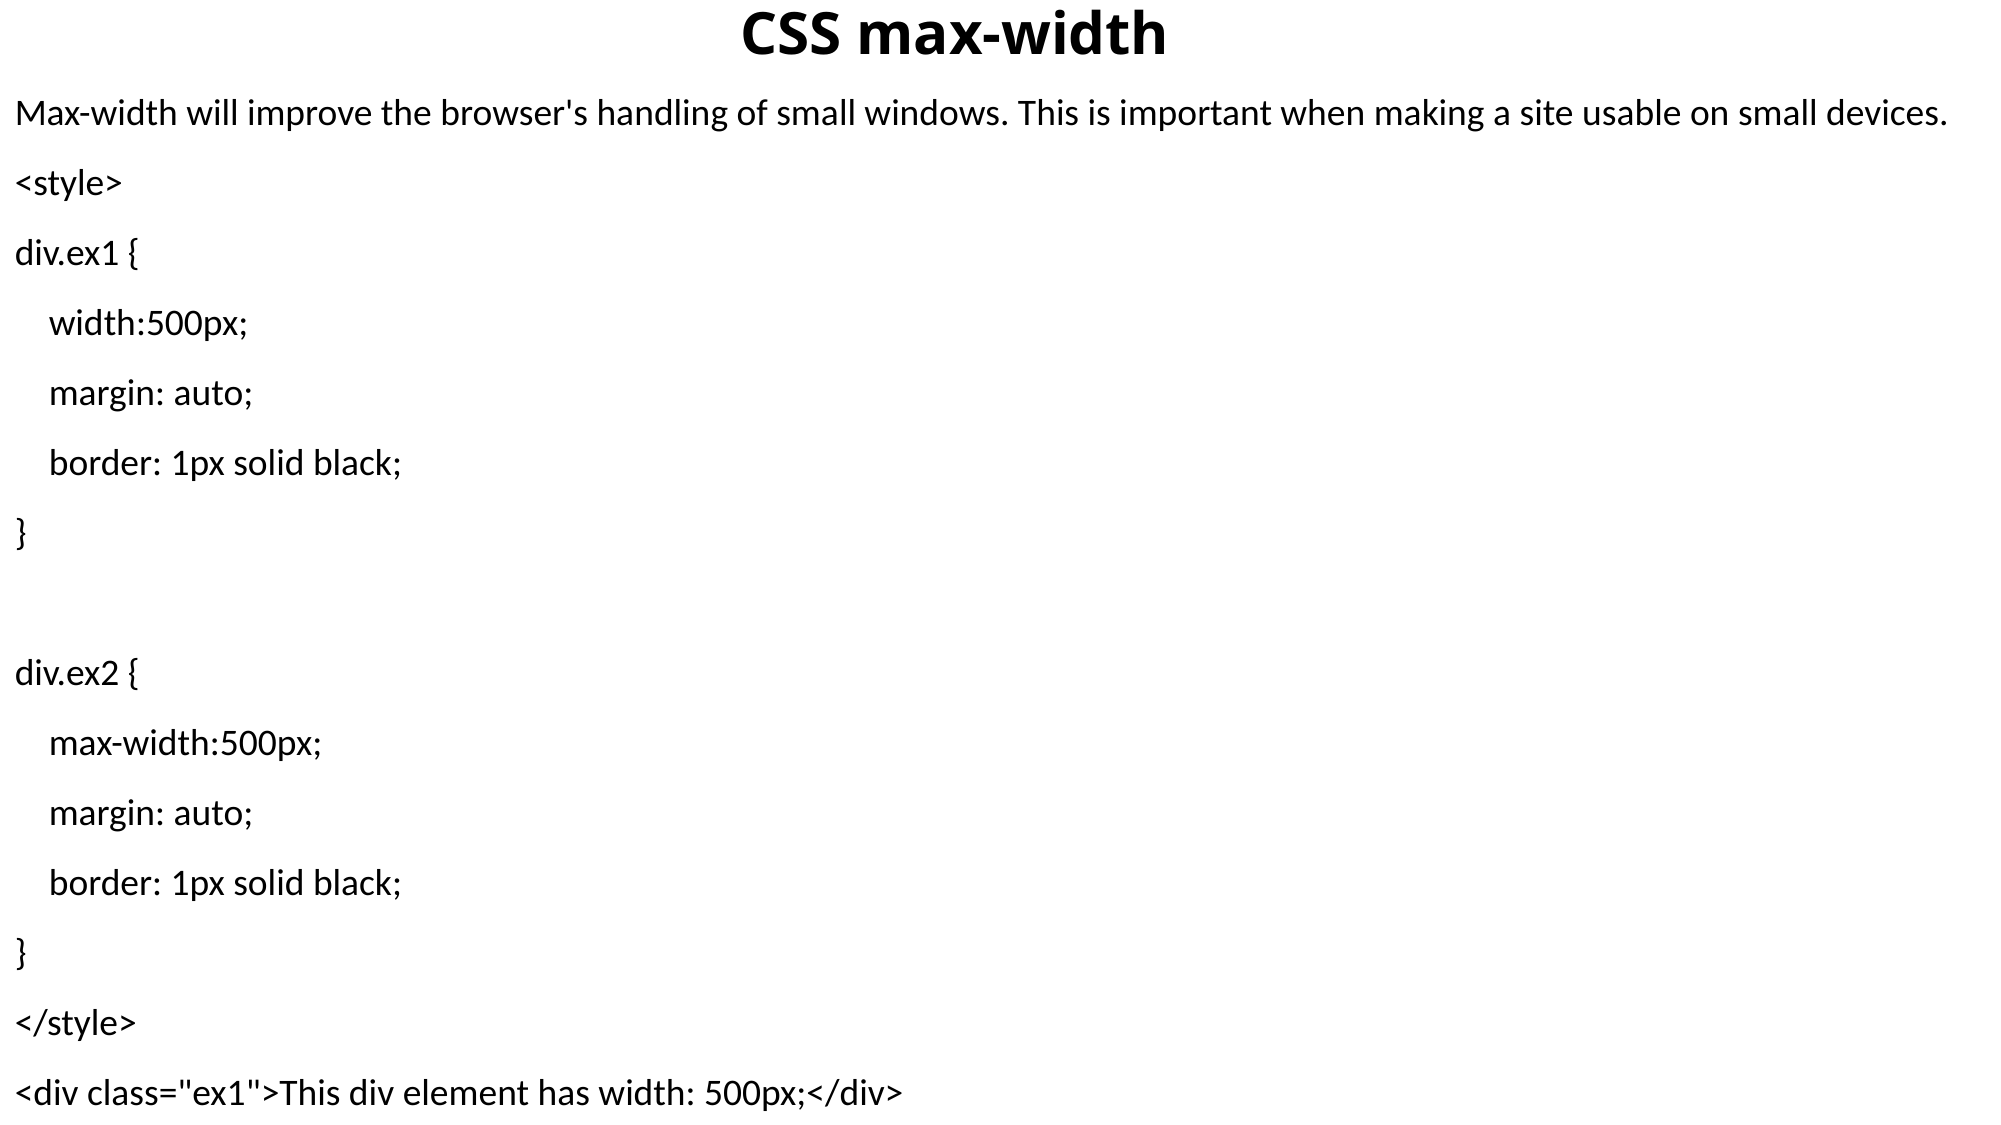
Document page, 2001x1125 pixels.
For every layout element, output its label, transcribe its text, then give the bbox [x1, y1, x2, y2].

list Max-width will improve the browser's handling of small windows. This is important when making a site usable on small devices. <style> div.ex1 { width:500px; margin: auto; border: 1px solid black; } div.ex2 { max-width:500px; margin: auto; border: 1px solid black; } </style> <div class="ex1">This div element has width: 500px;</div> <br> <div class="ex2">This div element has max-width: 500px;</div> [0, 85, 2000, 1125]
title CSS max-width [283, 0, 2000, 85]
